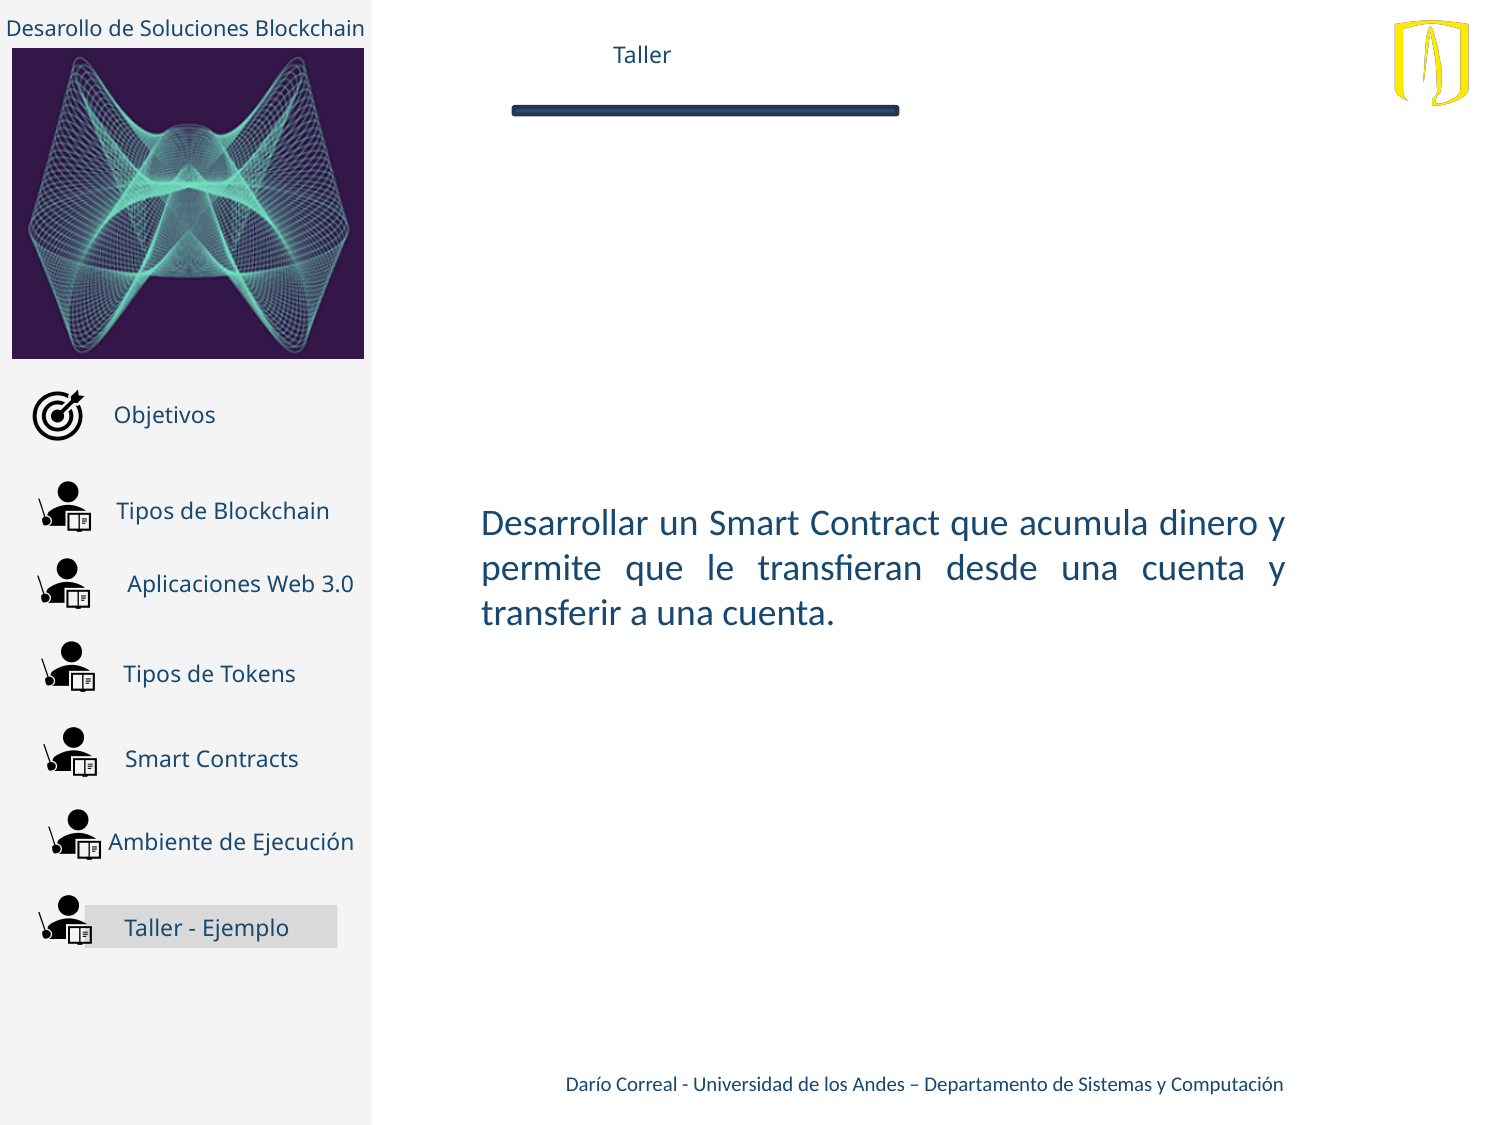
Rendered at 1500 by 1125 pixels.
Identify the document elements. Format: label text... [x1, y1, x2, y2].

picture [42, 718, 105, 780]
text_box Desarrollar un Smart Contract que acumula dinero y permite que le transfieran desde una cuenta y transferir a una cuenta. [466, 490, 1302, 686]
text_box Tipos de Blockchain [101, 489, 346, 532]
picture [12, 48, 364, 359]
picture [37, 472, 99, 535]
picture [40, 632, 103, 695]
text_box [100, 905, 109, 948]
text_box Darío Correal - Universidad de los Andes – Departamento de Sistemas y Computación [551, 1062, 1300, 1103]
text_box [305, 905, 338, 948]
text_box Smart Contracts [110, 737, 314, 781]
text_box Taller [598, 32, 687, 76]
picture [36, 549, 98, 612]
picture [1387, 19, 1476, 107]
text_box Tipos de Tokens [108, 652, 312, 695]
text_box Objetivos [98, 393, 231, 437]
text_box Taller - Ejemplo [109, 905, 305, 949]
text_box Aplicaciones Web 3.0 [112, 562, 370, 605]
text_box Ambiente de Ejecución [63, 820, 370, 863]
picture [27, 384, 90, 446]
picture [37, 886, 100, 948]
text_box [513, 107, 898, 115]
picture [47, 800, 109, 863]
